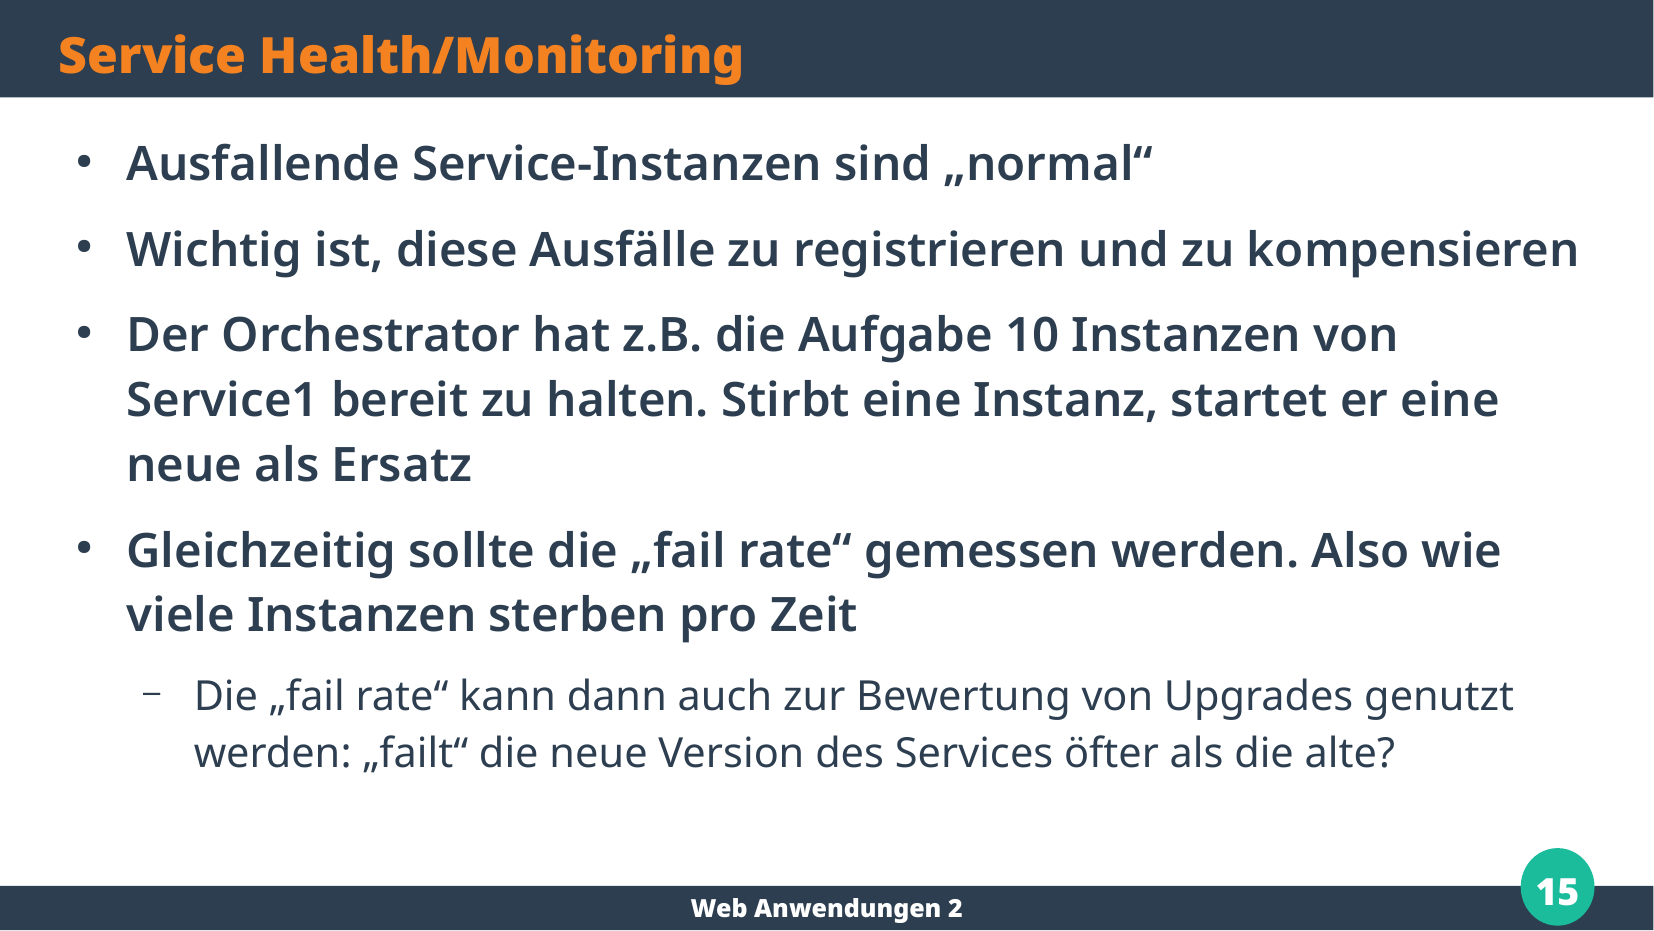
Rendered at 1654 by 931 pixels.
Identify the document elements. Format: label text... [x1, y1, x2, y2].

list Ausfallende Service-Instanzen sind „normal“ Wichtig ist, diese Ausfälle zu registrieren und zu kompensieren Der Orchestrator hat z.B. die Aufgabe 10 Instanzen von Service1 bereit zu halten. Stirbt eine Instanz, startet er eine neue als Ersatz Gleichzeitig sollte die „fail rate“ gemessen werden. Also wie viele Instanzen sterben pro Zeit Die „fail rate“ kann dann auch zur Bewertung von Upgrades genutzt werden: „failt“ die neue Version des Services öfter als die alte? [59, 129, 1595, 864]
title Service Health/Monitoring [59, 8, 1595, 89]
